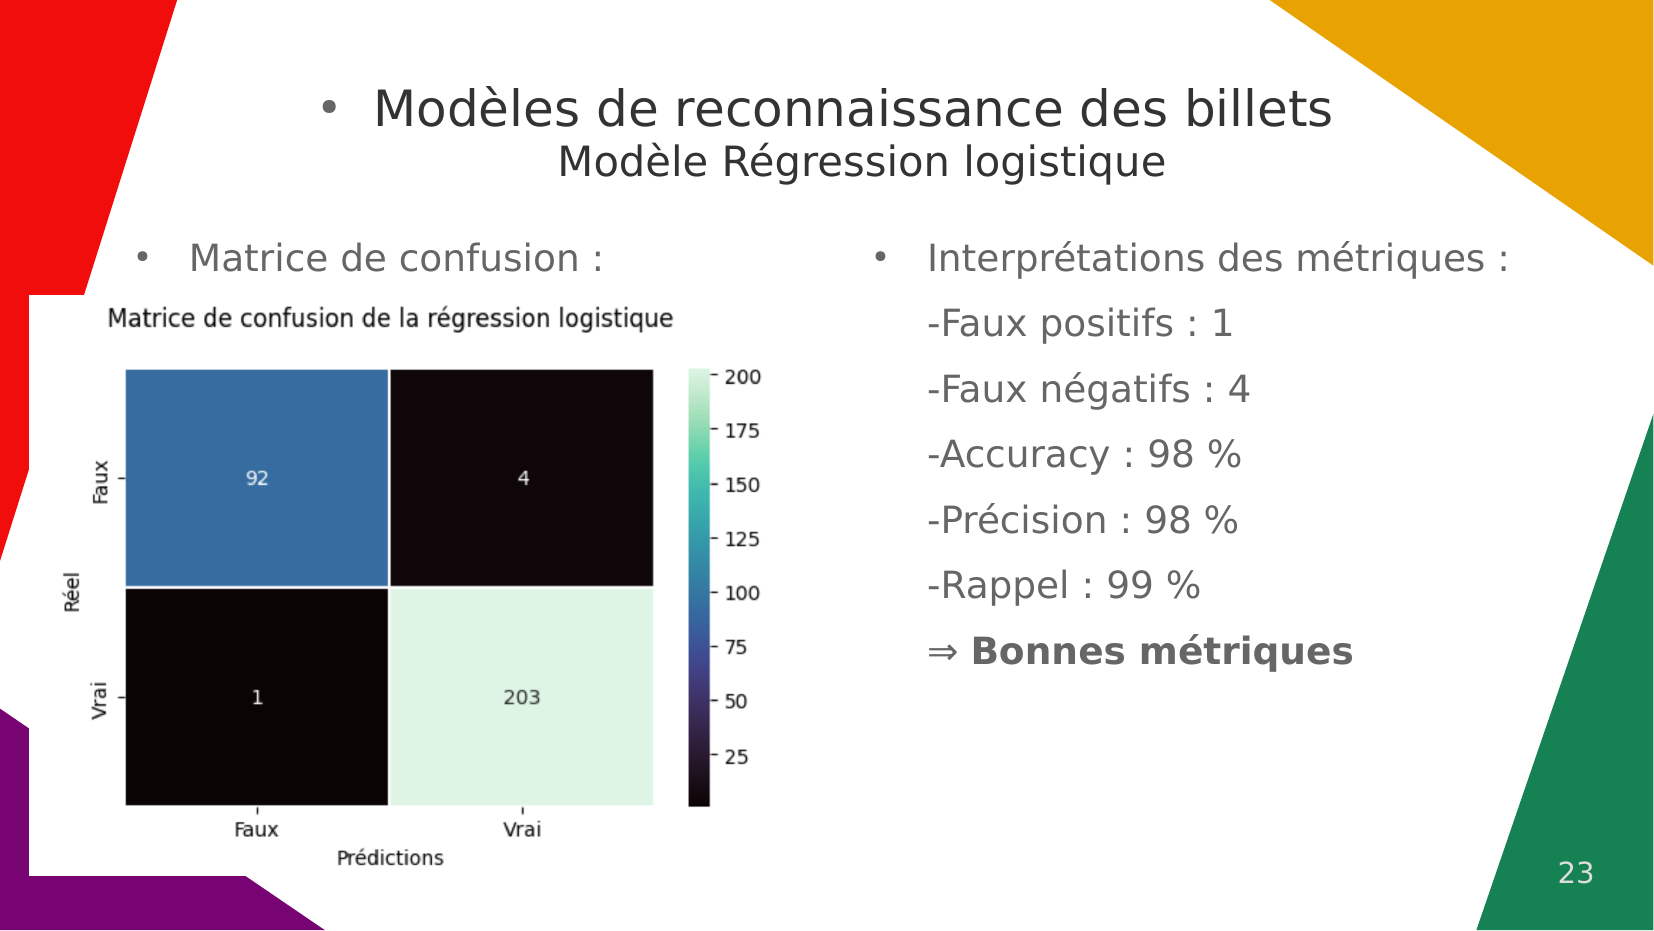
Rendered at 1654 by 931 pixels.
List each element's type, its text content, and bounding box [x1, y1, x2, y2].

list Interprétations des métriques : -Faux positifs : 1 -Faux négatifs : 4 -Accuracy : 98 % -Précision : 98 % -Rappel : 99 % ⇒ Bonnes métriques [856, 236, 1625, 680]
picture [29, 295, 768, 876]
list Matrice de confusion : [118, 236, 621, 295]
title Modèles de reconnaissance des billets Modèle Régression logistique [118, 59, 1536, 207]
